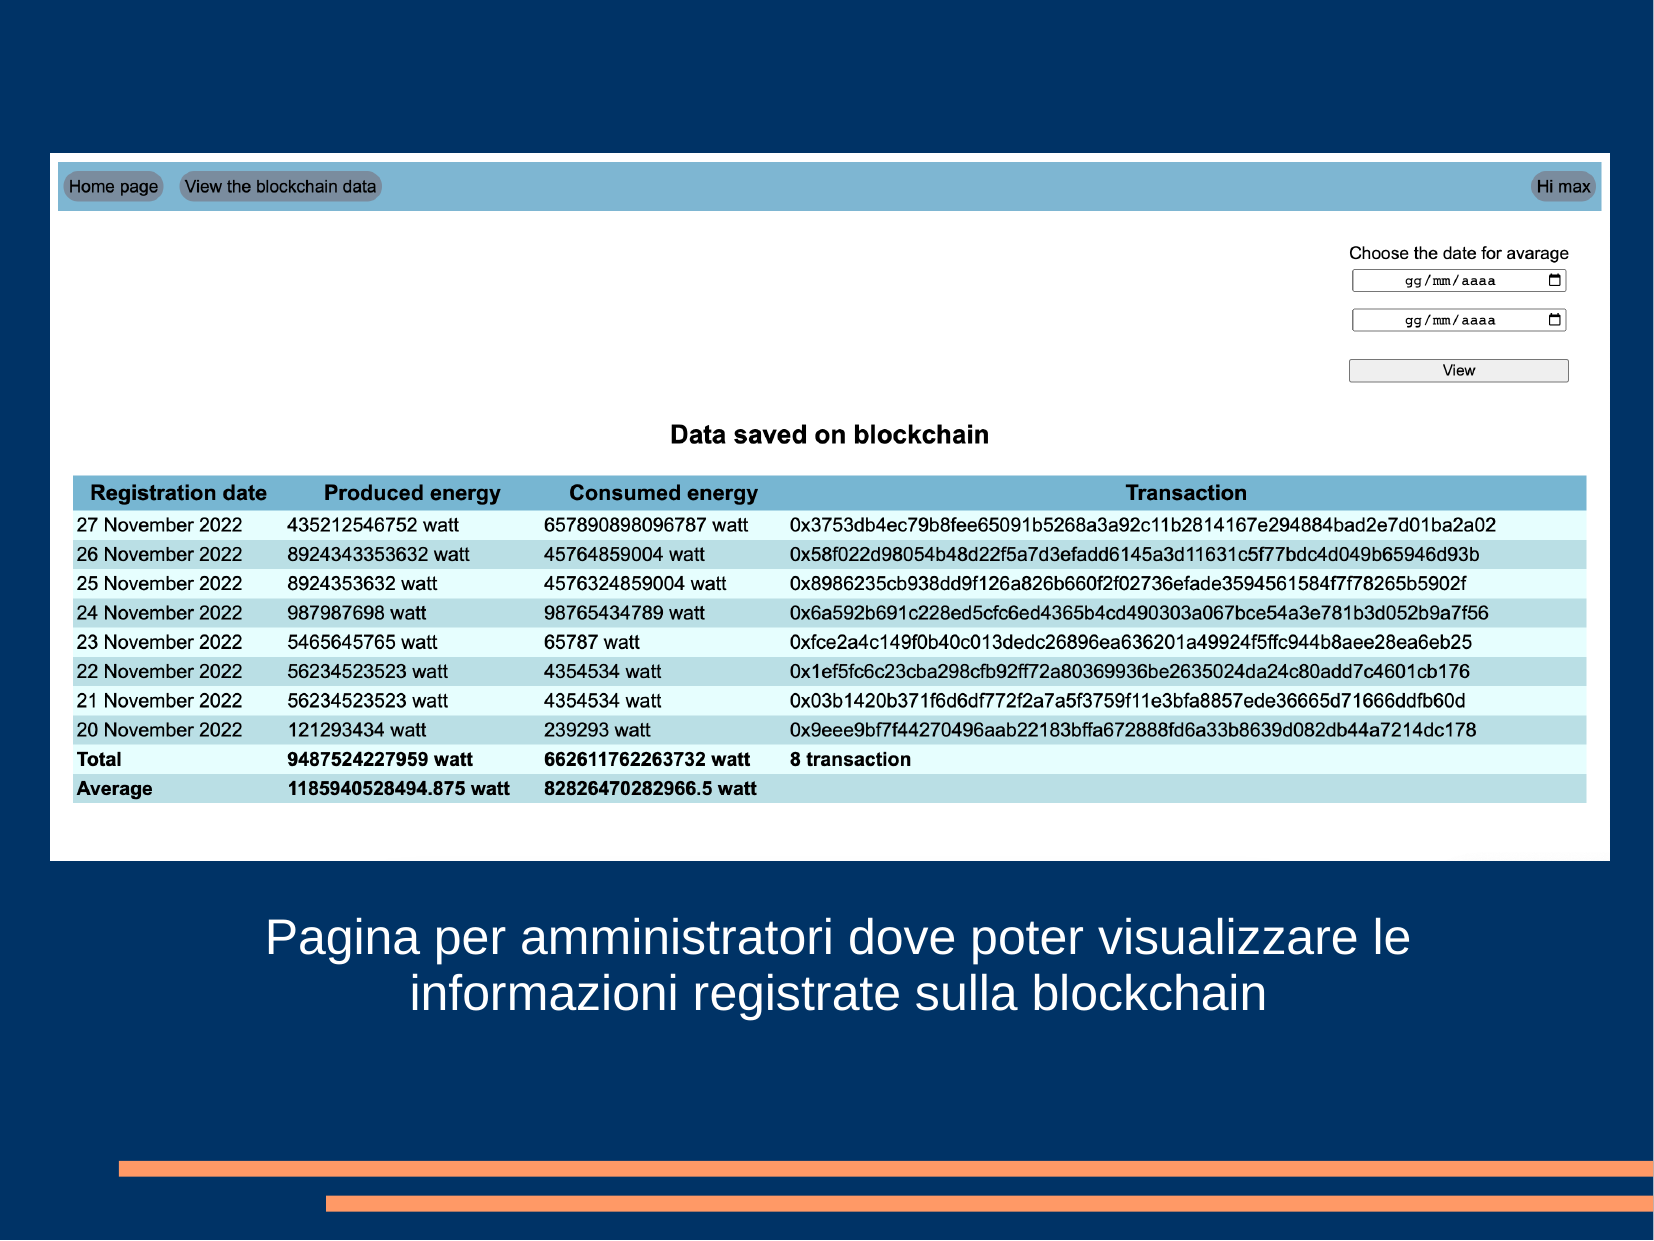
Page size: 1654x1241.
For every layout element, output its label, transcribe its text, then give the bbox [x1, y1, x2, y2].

picture [50, 153, 1610, 861]
text_box Pagina per amministratori dove poter visualizzare le informazioni registrate sulla blockchain [141, 901, 1536, 1029]
